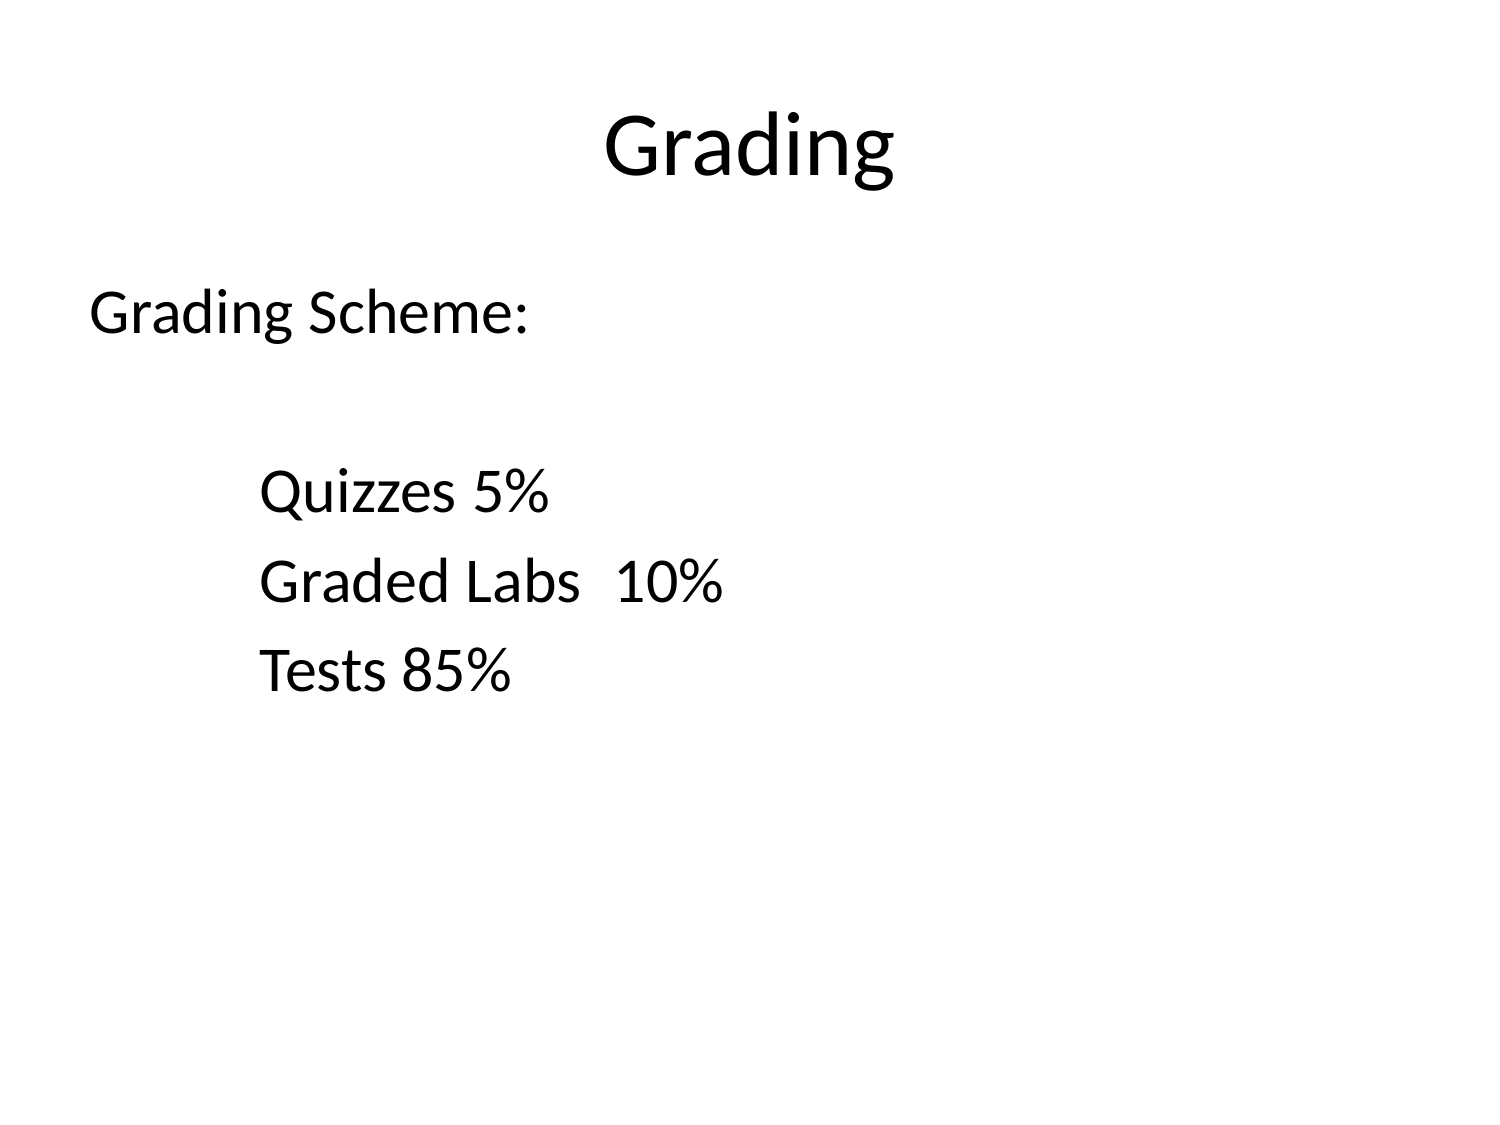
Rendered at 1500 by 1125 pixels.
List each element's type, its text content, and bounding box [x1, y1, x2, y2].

text_box Grading [74, 45, 1425, 233]
text_box Grading Scheme: Quizzes 5% Graded Labs 10% Tests 85% [74, 262, 1425, 896]
